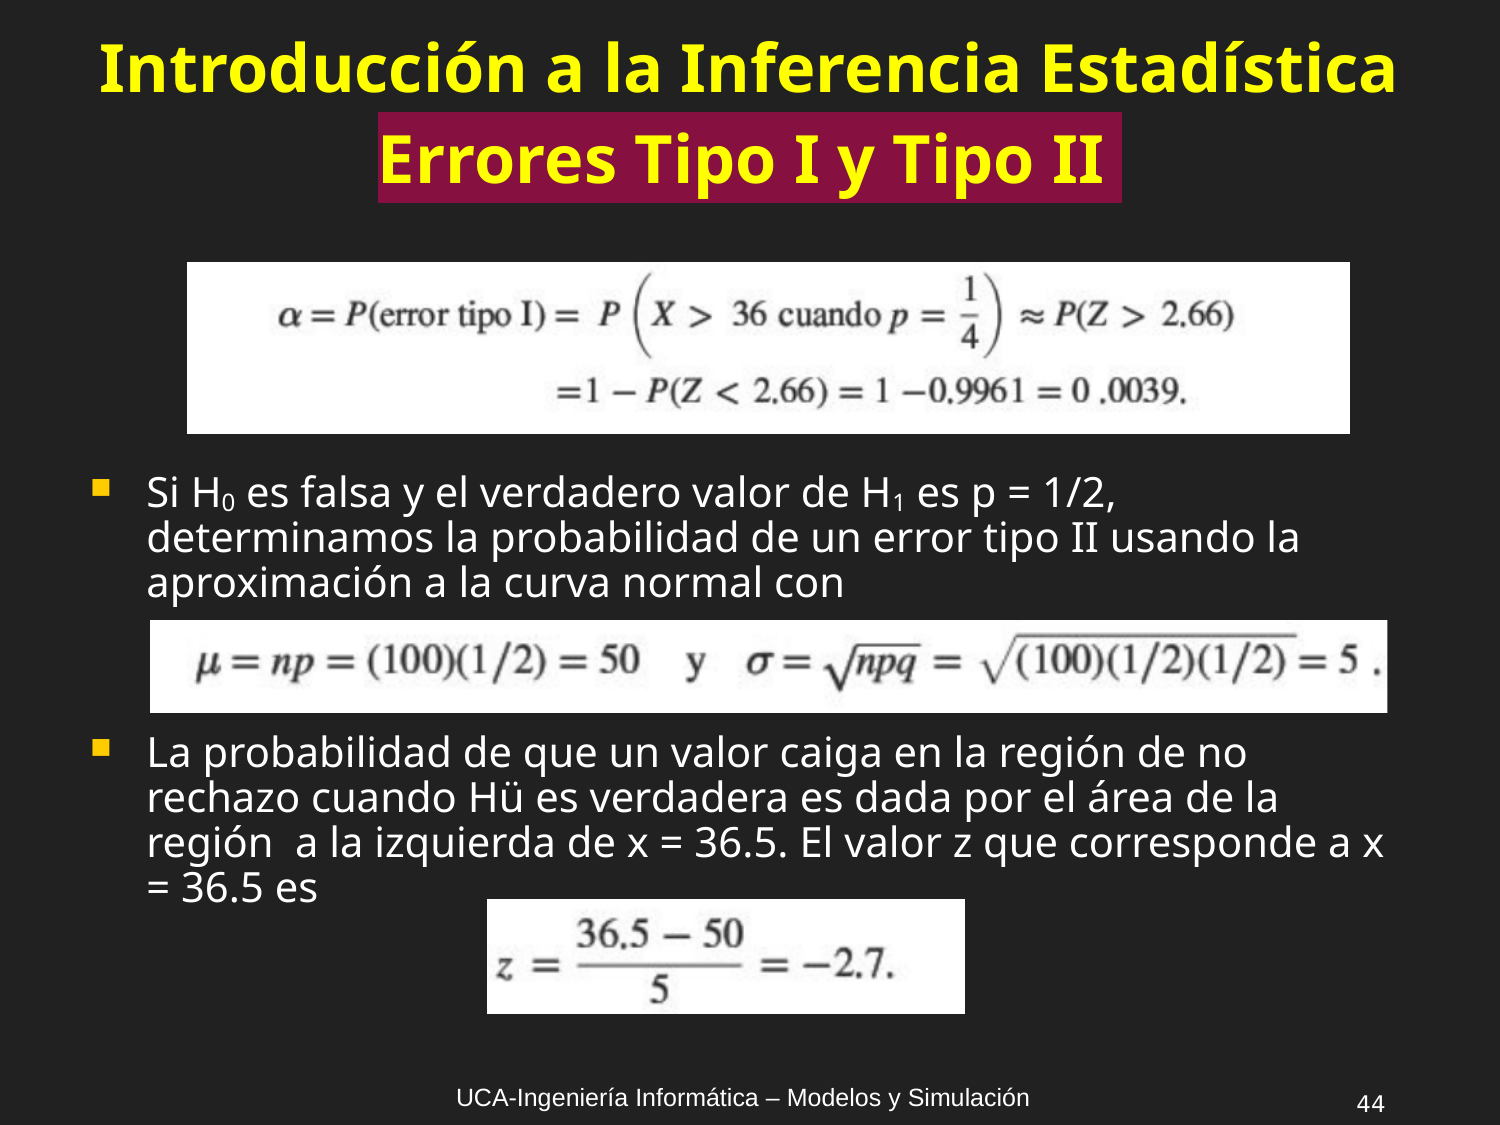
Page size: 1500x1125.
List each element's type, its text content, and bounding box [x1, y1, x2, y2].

list Si H0 es falsa y el verdadero valor de H1 es p = 1/2, determinamos la probabilidad de un error tipo II usando la aproximación a la curva normal con La probabilidad de que un valor caiga en la región de no rechazo cuando Hü es verdadera es dada por el área de la región a la izquierda de x = 36.5. El valor z que corresponde a x = 36.5 es [75, 232, 1425, 1051]
picture [487, 899, 965, 1014]
picture [150, 620, 1388, 713]
picture [187, 262, 1350, 434]
title Introducción a la Inferencia Estadística Errores Tipo I y Tipo II [75, 37, 1426, 188]
